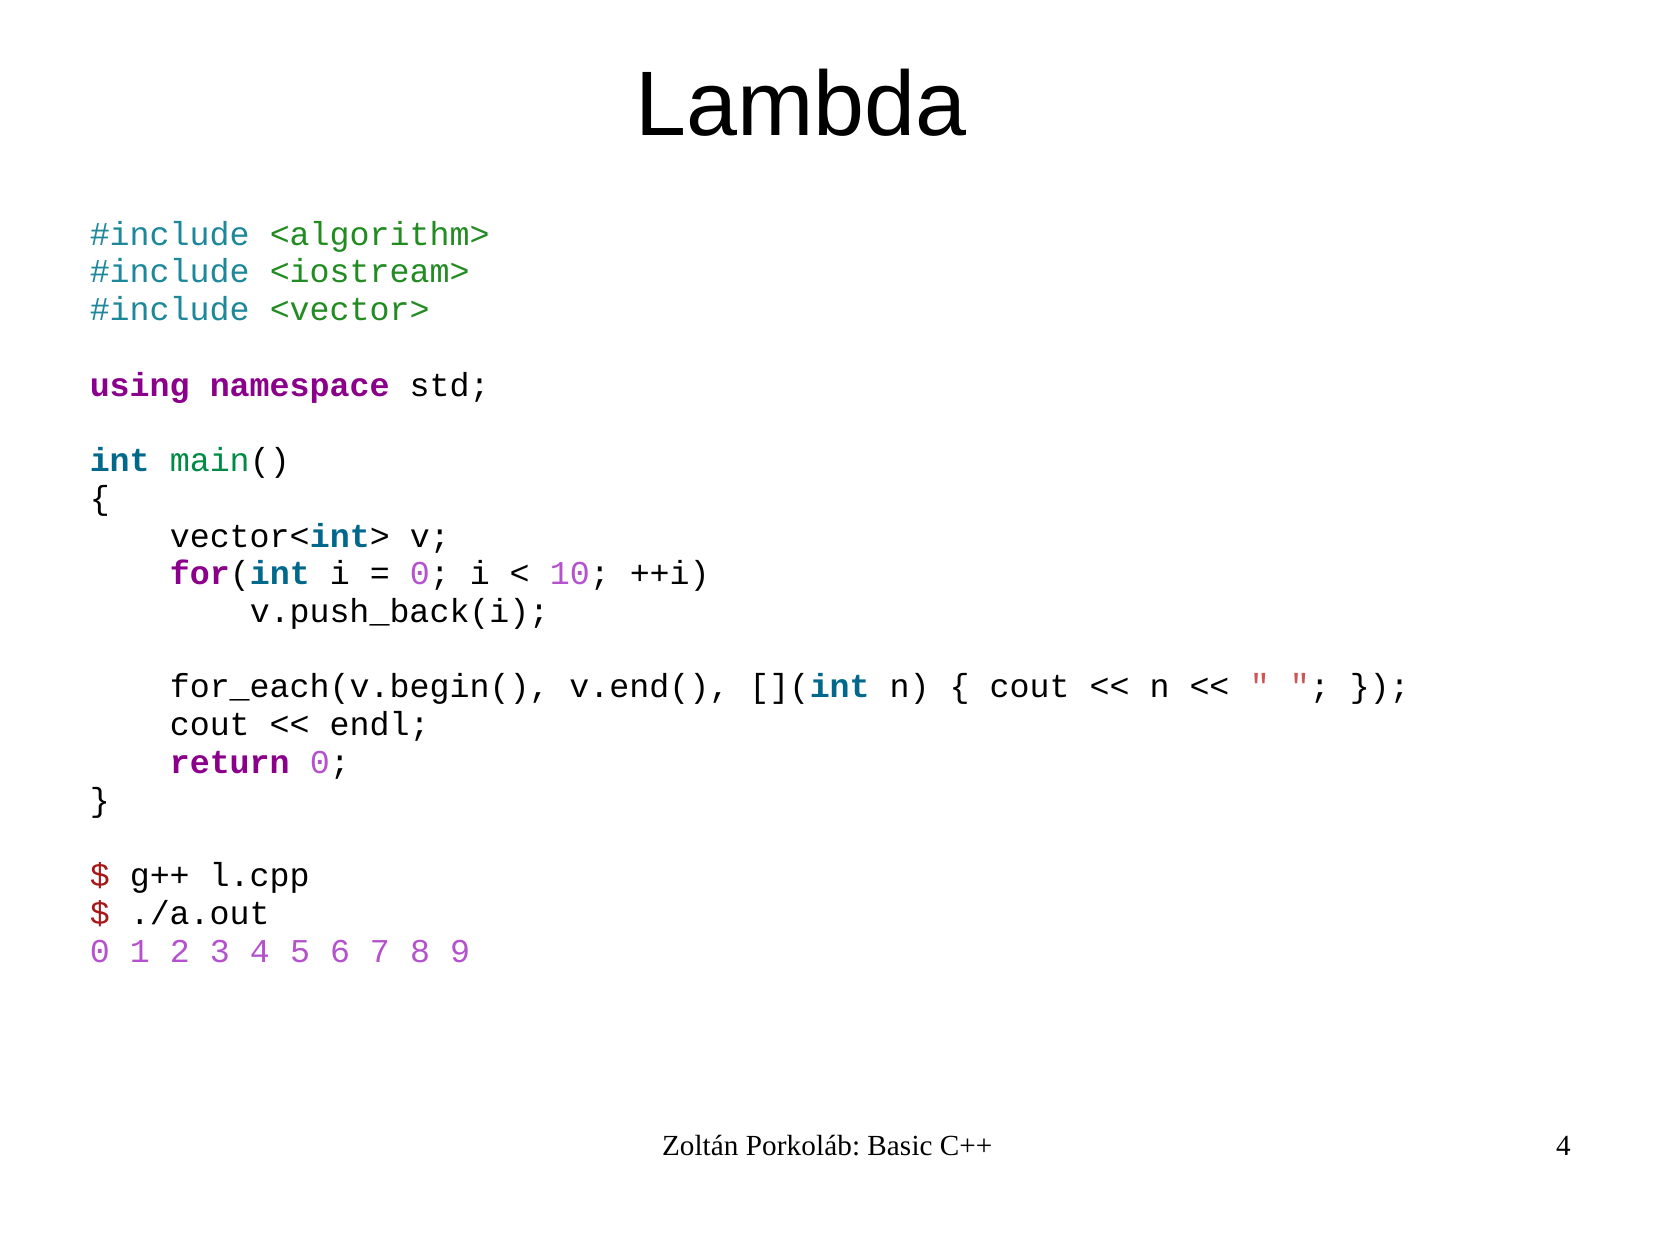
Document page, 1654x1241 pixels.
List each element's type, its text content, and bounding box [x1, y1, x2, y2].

title Lambda [56, 0, 1546, 208]
text_box #include <algorithm> #include <iostream> #include <vector> using namespace std; int main() { vector<int> v; for(int i = 0; i < 10; ++i) v.push_back(i); for_each(v.begin(), v.end(), [](int n) { cout << n << " "; }); cout << endl; return 0; } $ g++ l.cpp $ ./a.out 0 1 2 3 4 5 6 7 8 9 [75, 210, 1654, 1211]
